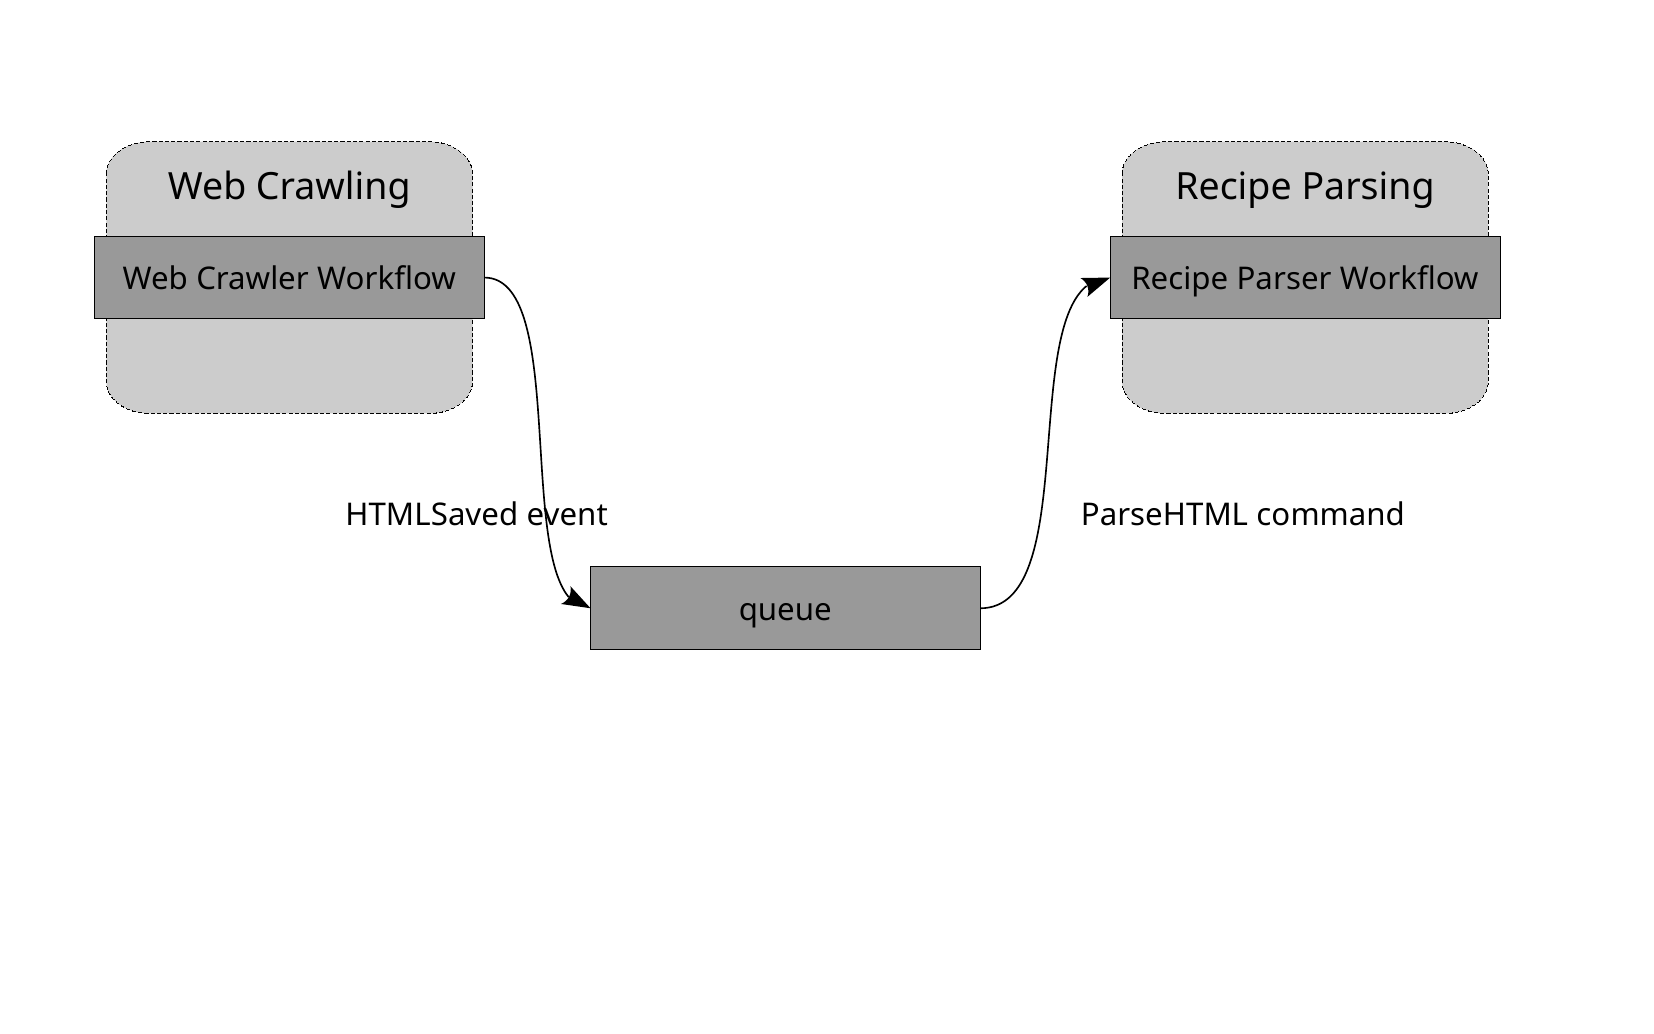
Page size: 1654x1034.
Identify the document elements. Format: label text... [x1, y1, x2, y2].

text_box HTMLSaved event [330, 484, 529, 528]
text_box Recipe Parser Workflow [1110, 236, 1501, 319]
text_box queue [590, 566, 981, 650]
text_box Web Crawling [106, 319, 473, 414]
text_box Web Crawling [106, 141, 473, 236]
text_box Recipe Parsing [1122, 319, 1489, 414]
text_box ParseHTML command [1066, 484, 1296, 528]
text_box Recipe Parsing [1122, 141, 1489, 236]
text_box Web Crawler Workflow [94, 236, 485, 319]
